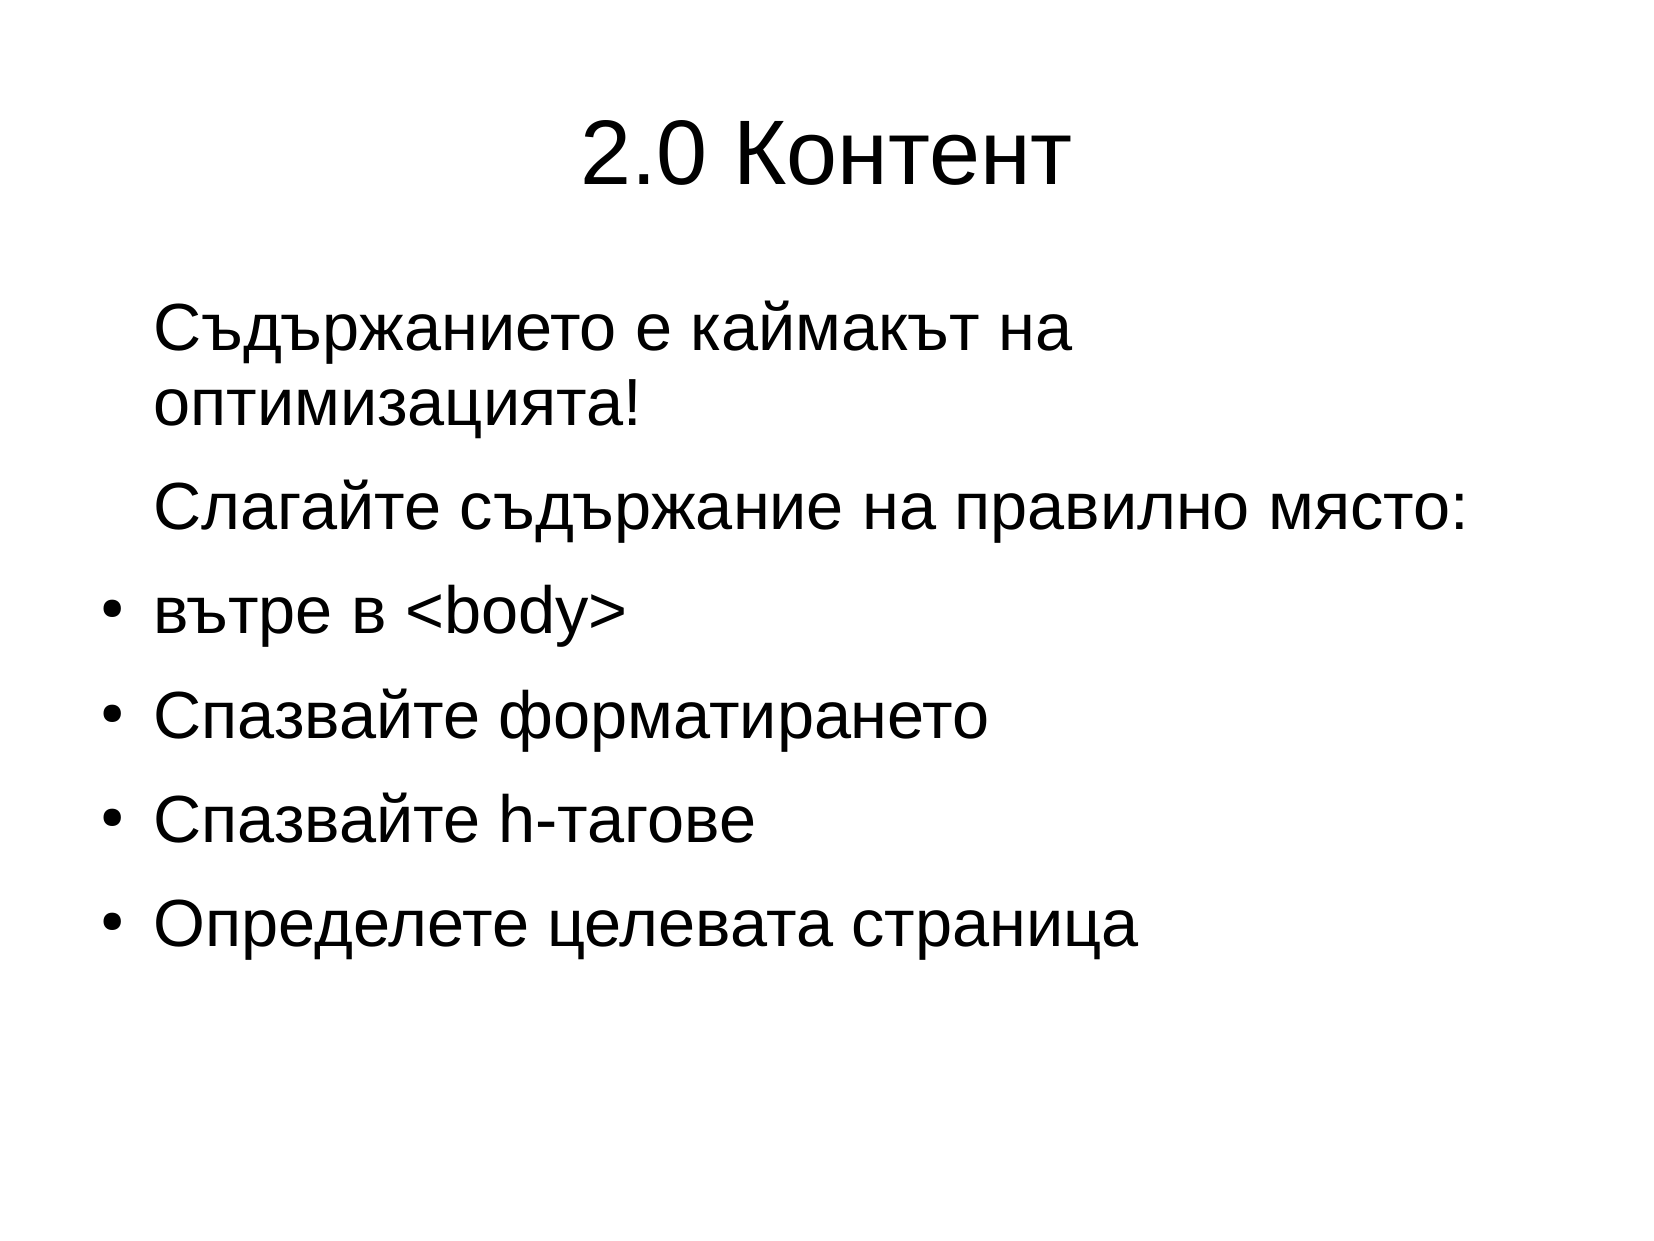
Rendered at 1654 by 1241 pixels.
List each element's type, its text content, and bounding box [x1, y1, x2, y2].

list Съдържанието е каймакът на оптимизацията! Слагайте съдържание на правилно място: вътре в <body> Спазвайте форматирането Спазвайте h-тагове Определете целевата страница [82, 290, 1571, 1109]
title 2.0 Контент [82, 49, 1571, 257]
